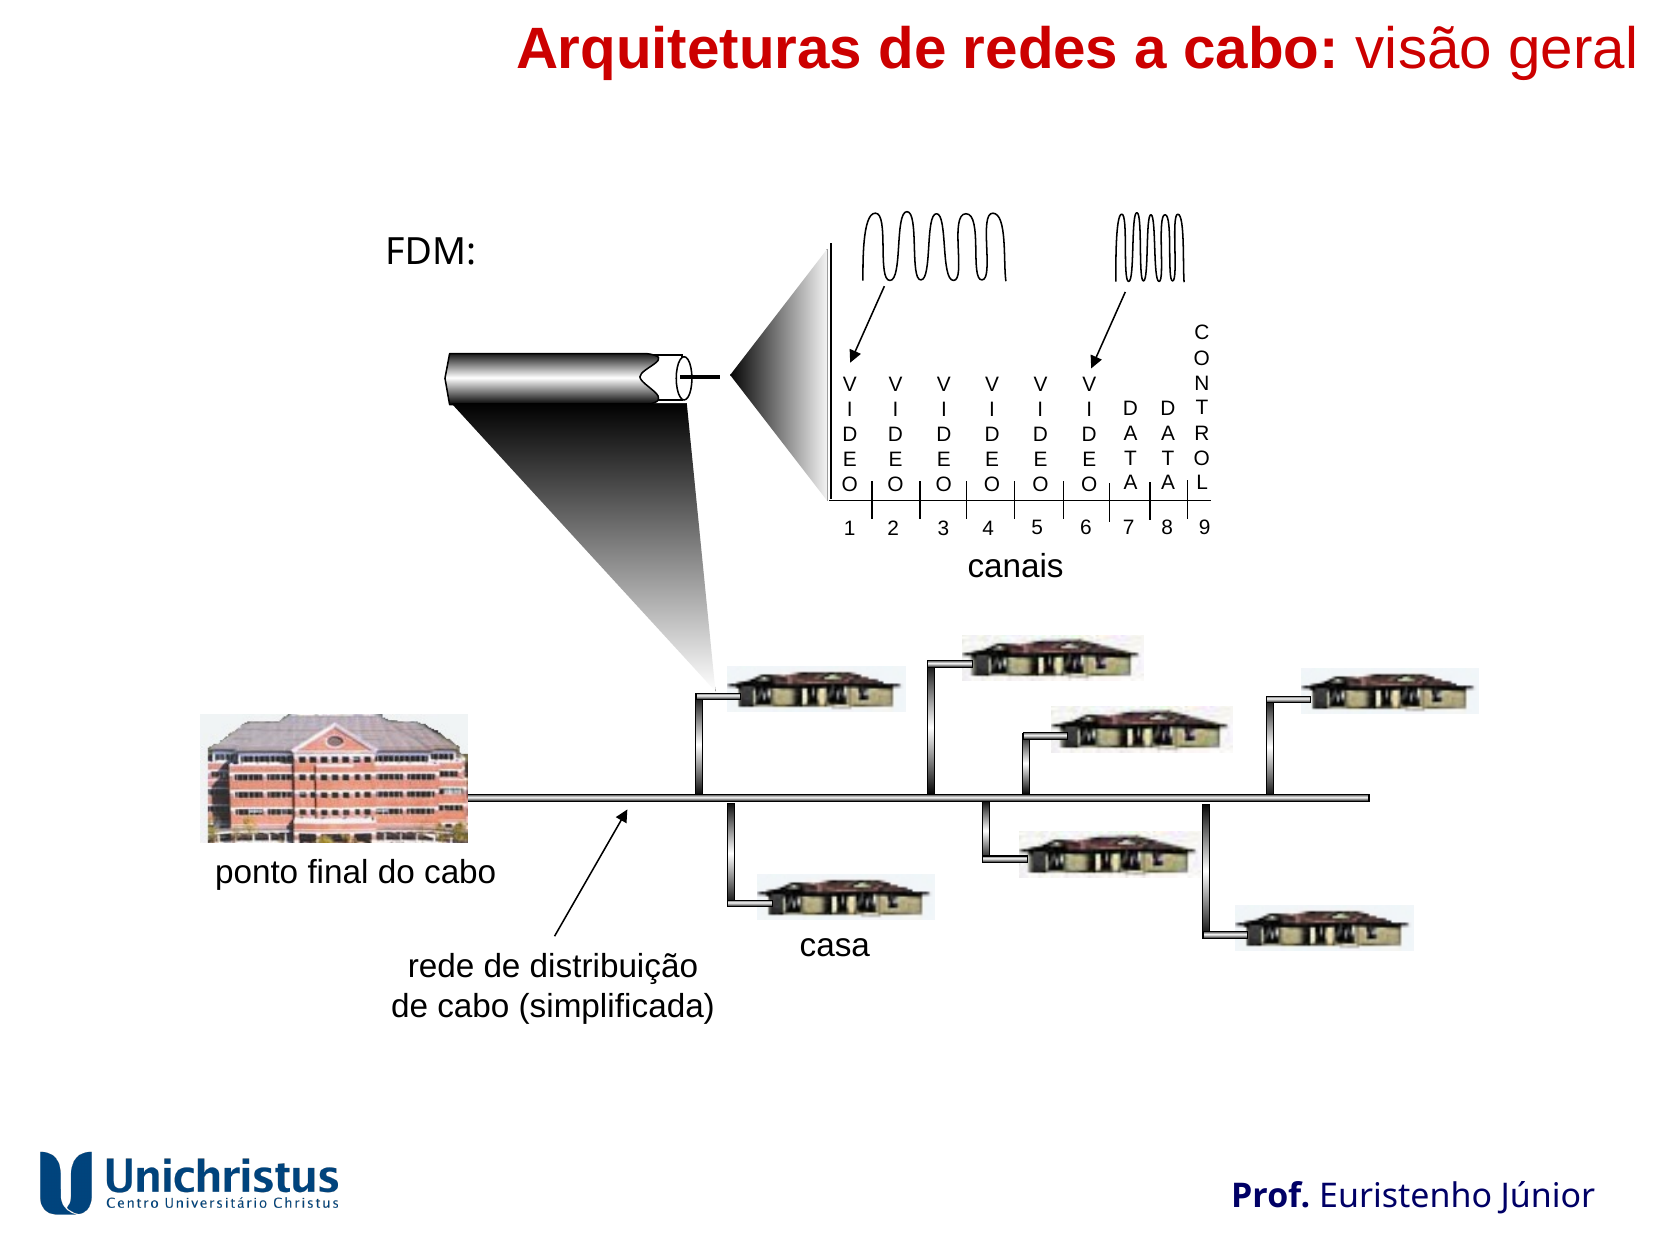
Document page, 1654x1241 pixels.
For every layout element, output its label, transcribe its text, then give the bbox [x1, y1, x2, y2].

text_box V I D E O [826, 363, 872, 504]
picture [1235, 905, 1414, 951]
picture [727, 666, 906, 712]
text_box 6 [1065, 506, 1107, 547]
text_box V I D E O [872, 363, 919, 504]
text_box rede de distribuição de cabo (simplificada) [376, 936, 731, 1032]
text_box canais [952, 536, 1079, 592]
picture [1301, 668, 1479, 714]
text_box 3 [922, 507, 964, 548]
text_box [444, 353, 716, 692]
text_box 1 [829, 507, 871, 548]
text_box [468, 660, 1369, 863]
text_box [1202, 804, 1248, 939]
text_box 8 [1146, 506, 1183, 547]
text_box 2 [872, 507, 914, 548]
text_box Arquiteturas de redes a cabo: visão geral [501, 8, 1654, 95]
text_box casa [784, 915, 886, 972]
picture [35, 1148, 343, 1217]
text_box V I D E O [920, 363, 967, 504]
text_box V I D E O [969, 363, 1016, 504]
text_box D A T A [1145, 361, 1187, 503]
text_box 4 [967, 507, 1009, 548]
text_box D A T A [1108, 361, 1145, 503]
text_box [730, 248, 828, 501]
text_box C O N T R O L [1178, 286, 1225, 502]
text_box Prof. Euristenho Júnior [1216, 1163, 1654, 1224]
text_box V I D E O [1066, 363, 1109, 504]
text_box V I D E O [1017, 363, 1064, 504]
text_box FDM: [370, 219, 492, 281]
text_box [727, 803, 773, 907]
text_box 9 [1183, 506, 1226, 547]
picture [962, 635, 1144, 681]
text_box 7 [1108, 506, 1146, 547]
picture [1051, 706, 1233, 753]
picture [1019, 831, 1201, 878]
text_box ponto final do cabo [200, 842, 512, 899]
picture [200, 714, 468, 842]
text_box 5 [1016, 506, 1058, 547]
picture [757, 874, 935, 920]
